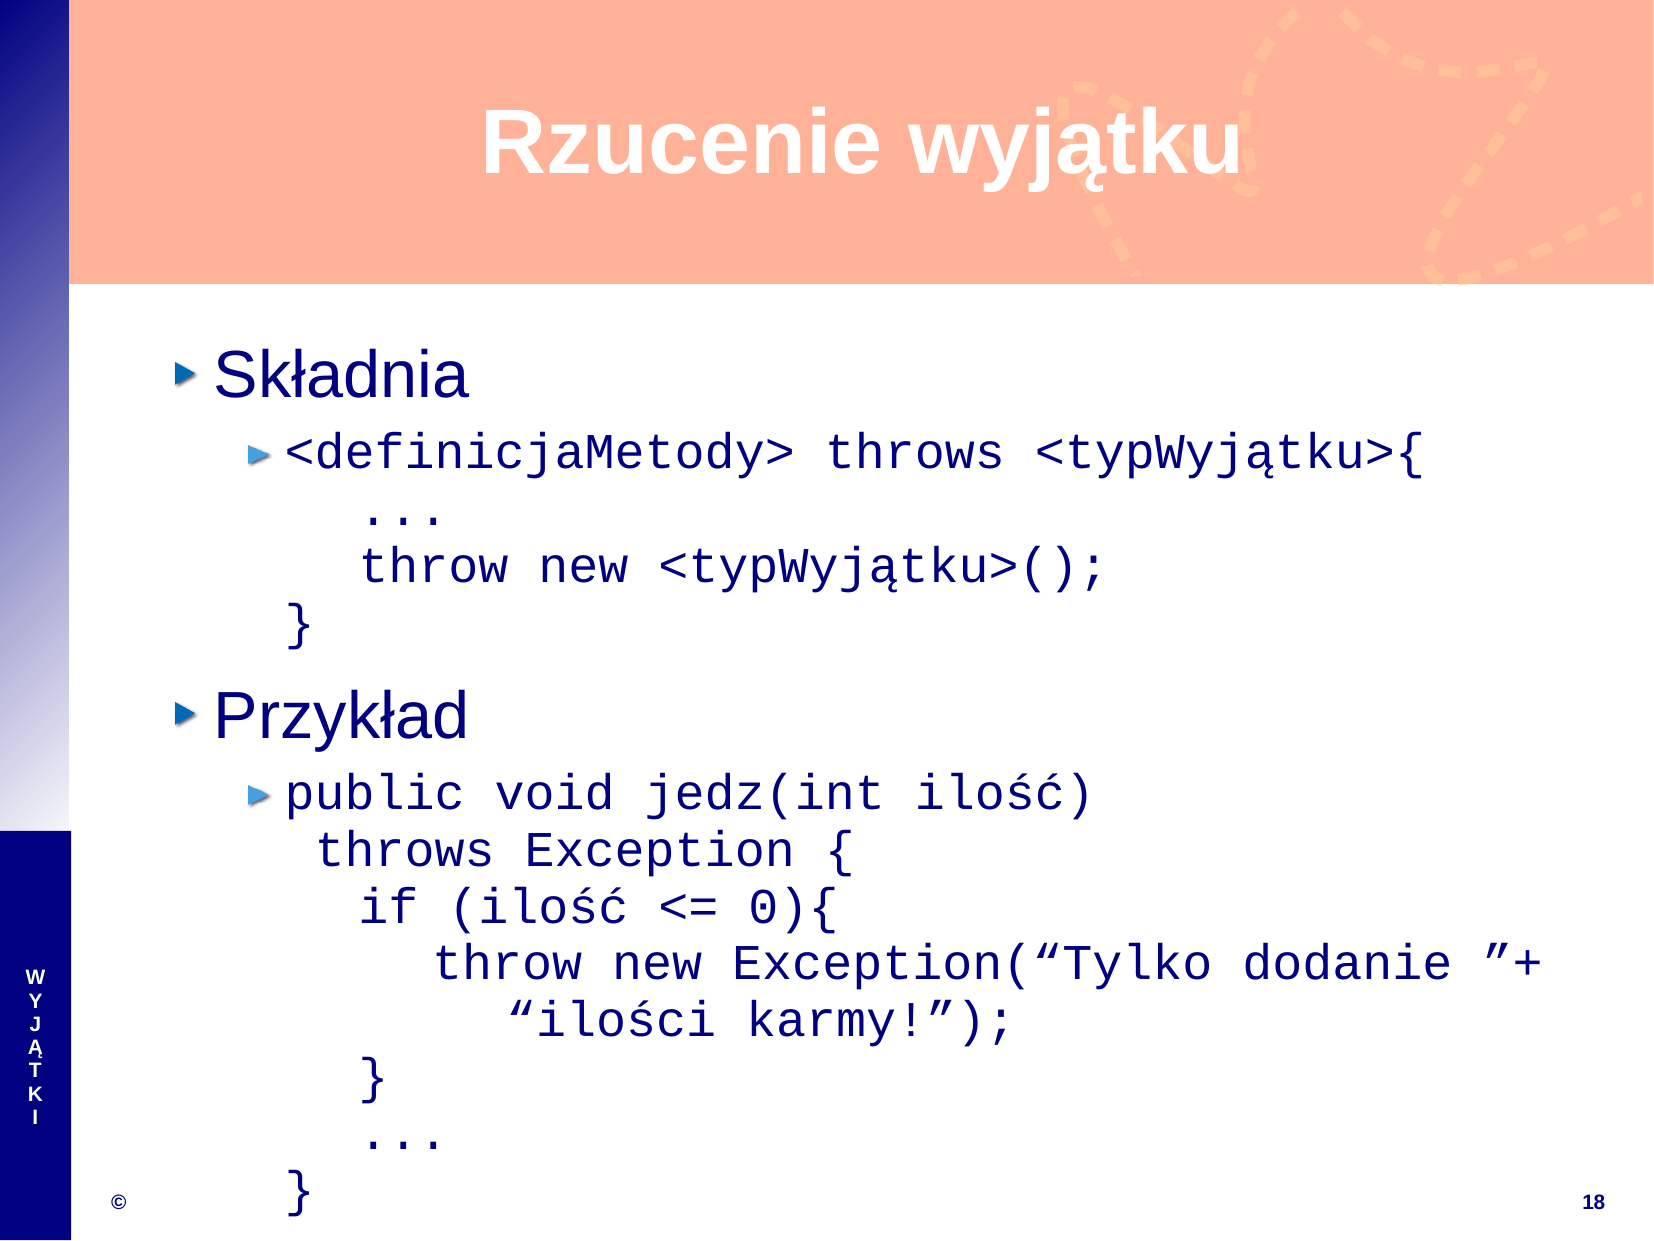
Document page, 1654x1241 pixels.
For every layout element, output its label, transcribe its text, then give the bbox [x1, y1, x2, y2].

list Składnia <definicjaMetody> throws <typWyjątku>{ ... throw new <typWyjątku>(); } Przykład public void jedz(int ilość) throws Exception { if (ilość <= 0){ throw new Exception(“Tylko dodanie ”+ “ilości karmy!”); } ... } [142, 337, 1584, 1186]
text_box W Y J Ą T K I [0, 830, 71, 1241]
title Rzucenie wyjątku [72, 37, 1654, 246]
